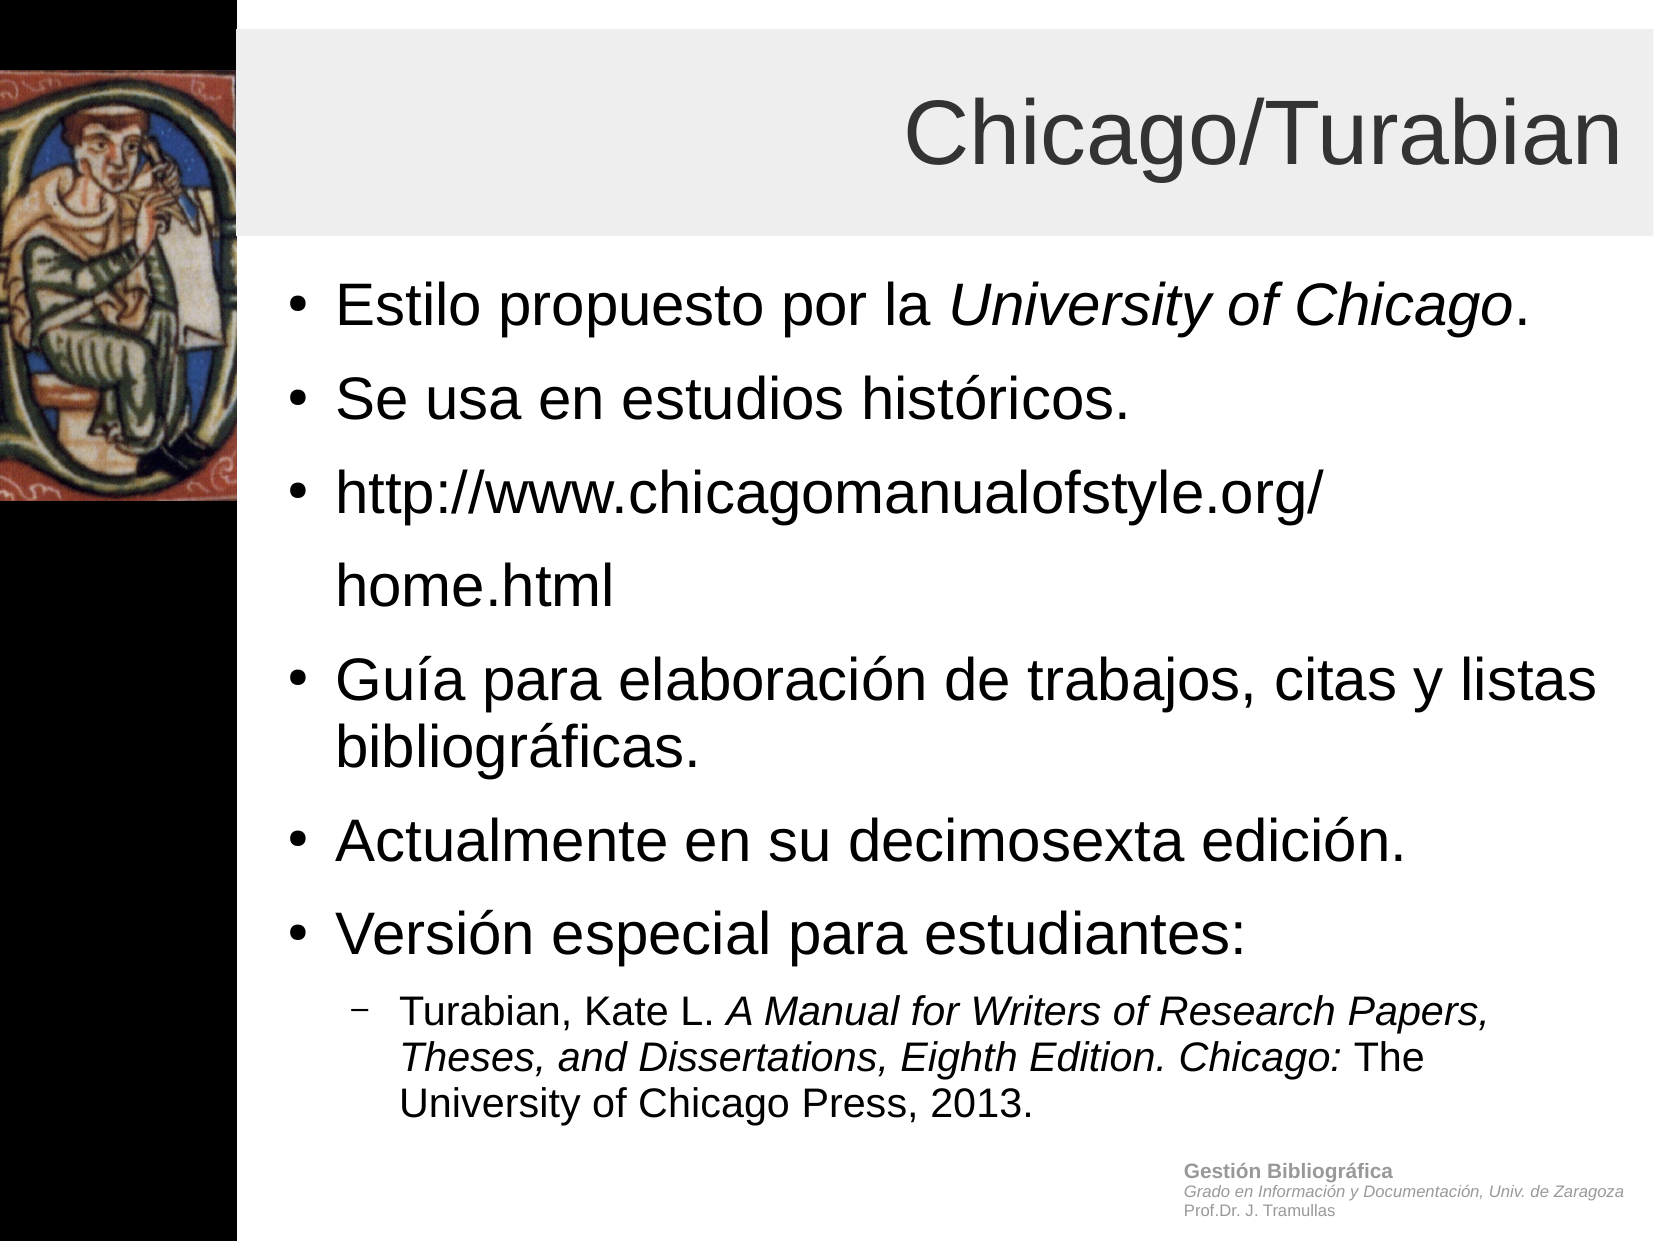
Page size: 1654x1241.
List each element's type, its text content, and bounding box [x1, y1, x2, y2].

title Chicago/Turabian [236, 29, 1654, 237]
picture [0, 70, 237, 501]
list Estilo propuesto por la University of Chicago. Se usa en estudios históricos. http://www.chicagomanualofstyle.org/ home.html Guía para elaboración de trabajos, citas y listas bibliográficas. Actualmente en su decimosexta edición. Versión especial para estudiantes: Turabian, Kate L. A Manual for Writers of Research Papers, Theses, and Dissertations, Eighth Edition. Chicago: The University of Chicago Press, 2013. [271, 271, 1619, 1134]
